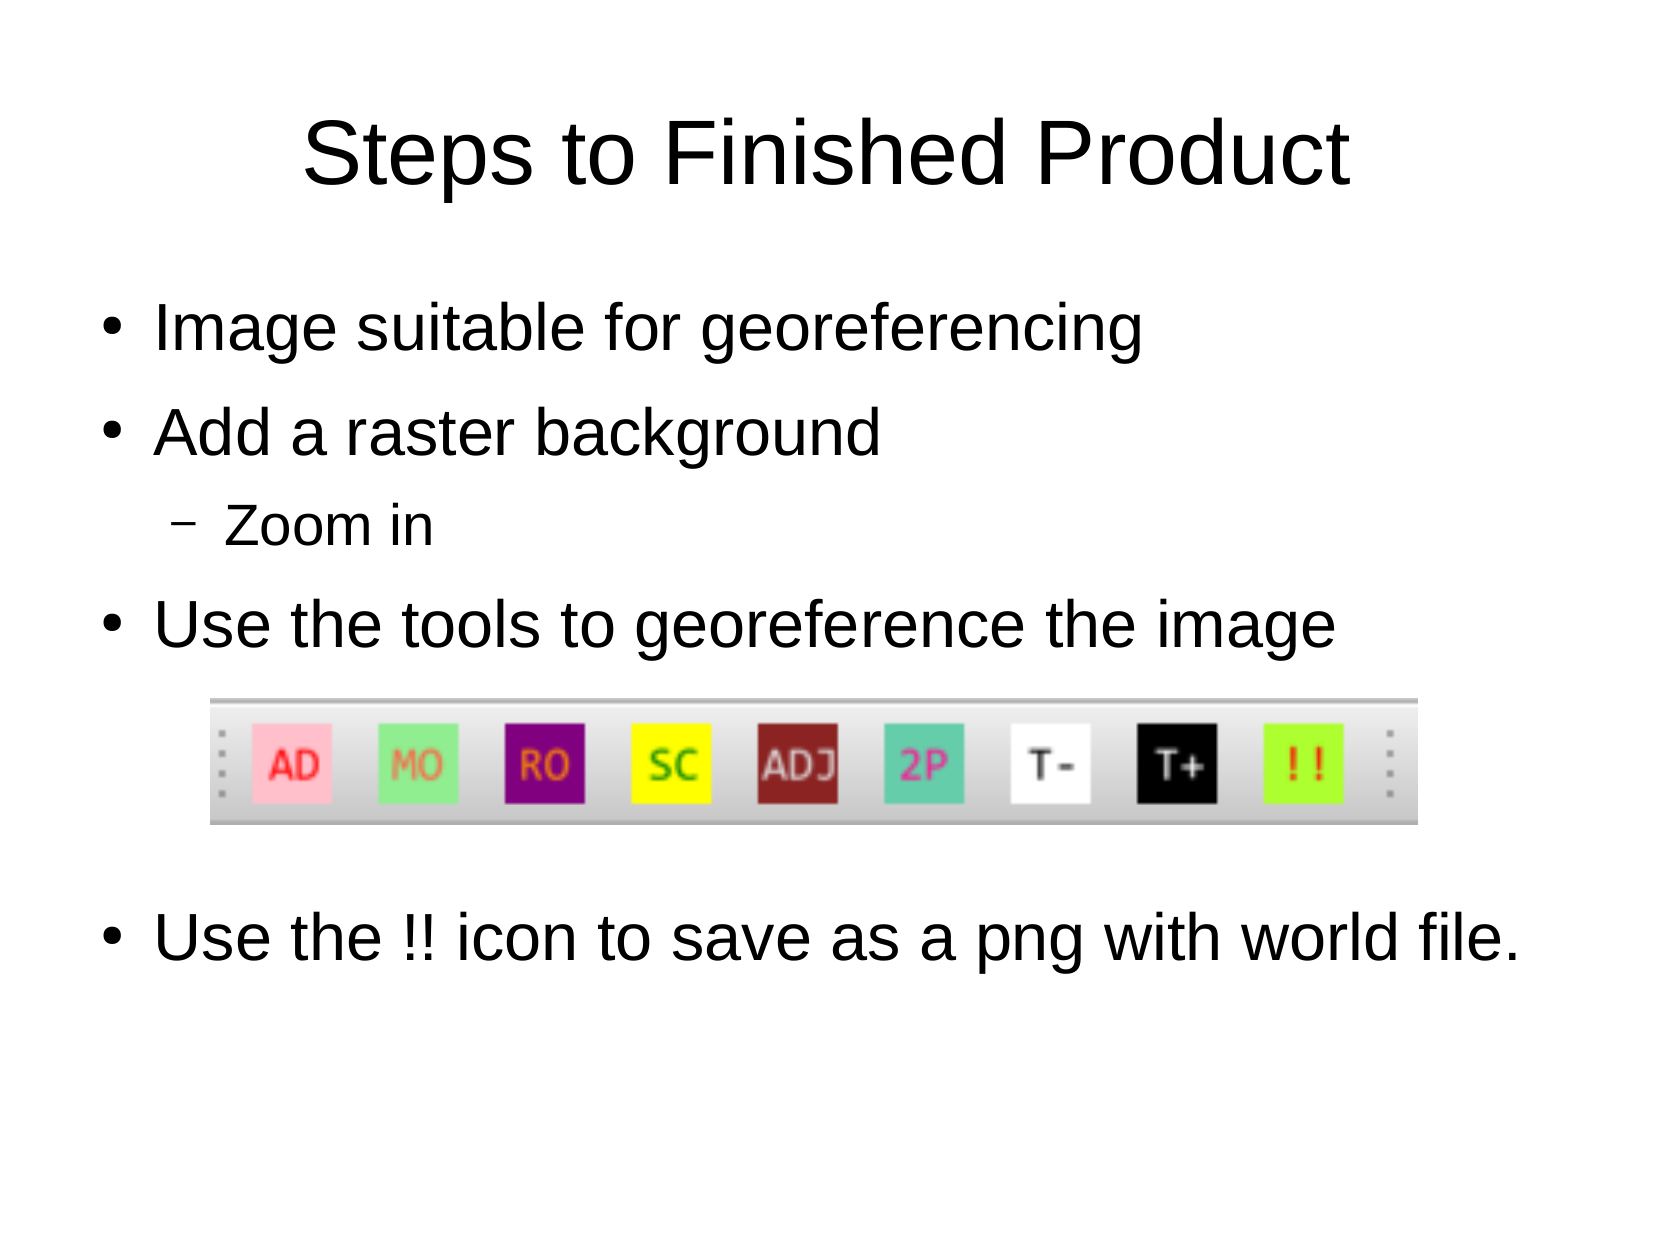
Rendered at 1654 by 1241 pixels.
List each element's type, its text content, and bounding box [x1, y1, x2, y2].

picture [210, 698, 1418, 826]
list Image suitable for georeferencing Add a raster background Zoom in Use the tools to georeference the image Use the !! icon to save as a png with world file. [82, 290, 1571, 1010]
title Steps to Finished Product [82, 49, 1571, 257]
